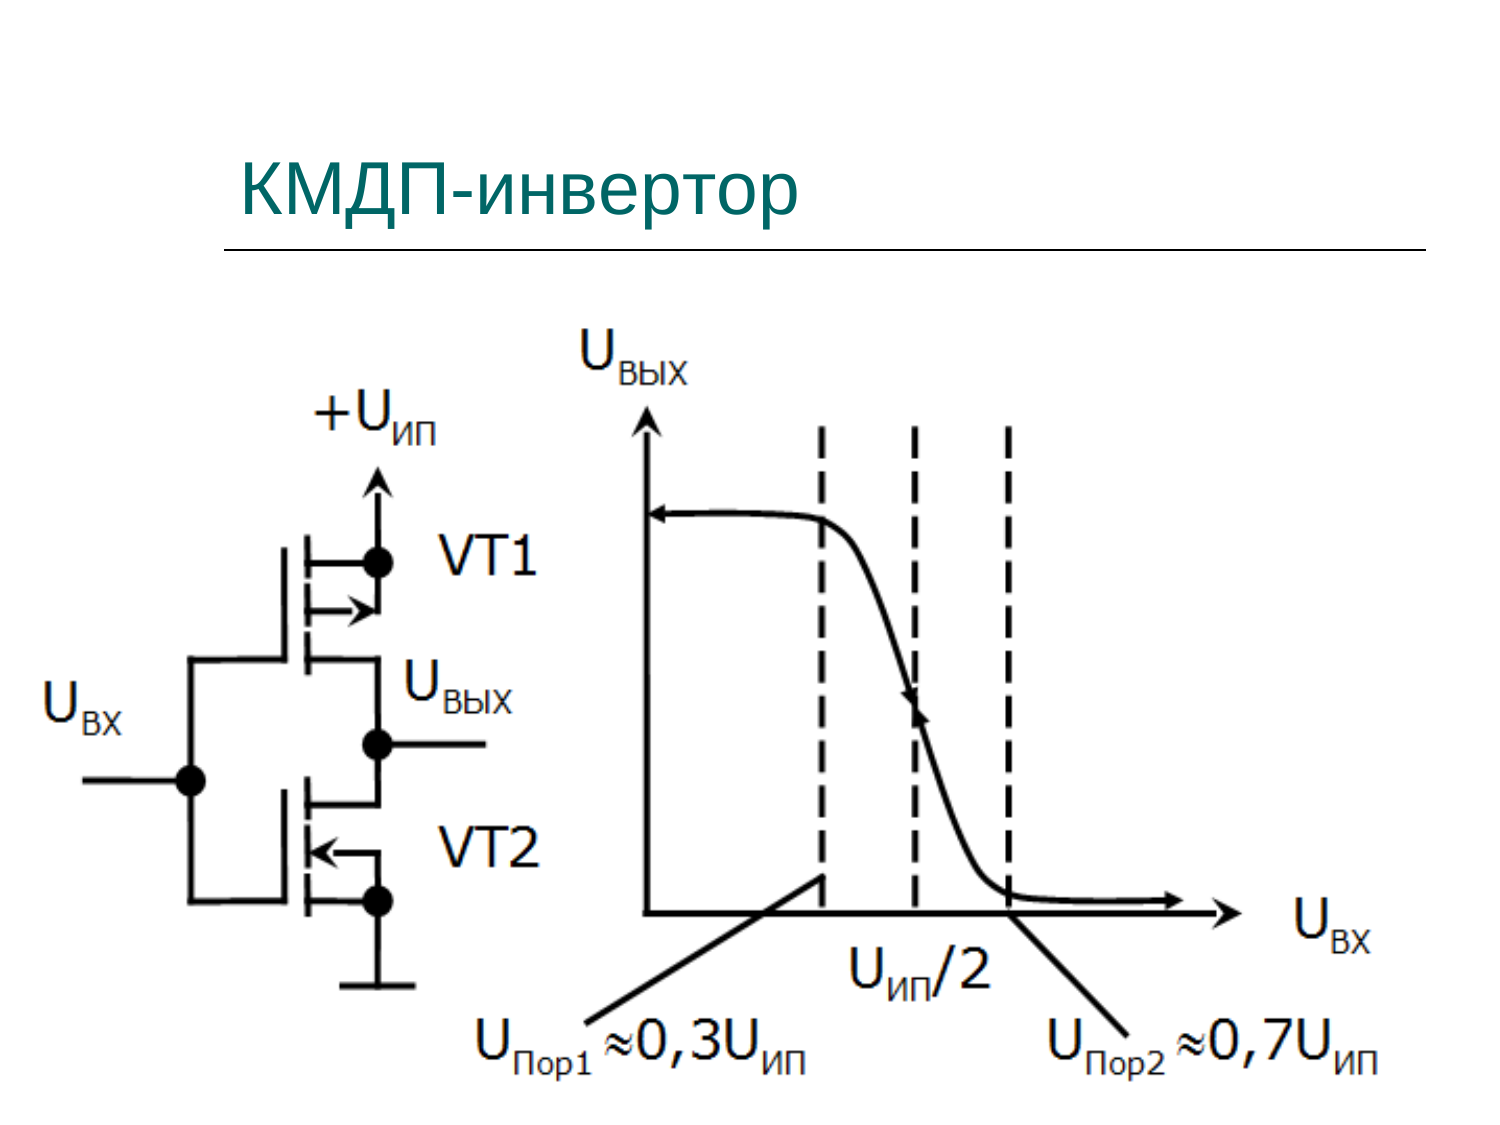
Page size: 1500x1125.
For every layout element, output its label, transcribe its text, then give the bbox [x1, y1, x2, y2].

title КМДП-инвертор [224, 49, 1425, 237]
picture [35, 286, 1453, 1099]
